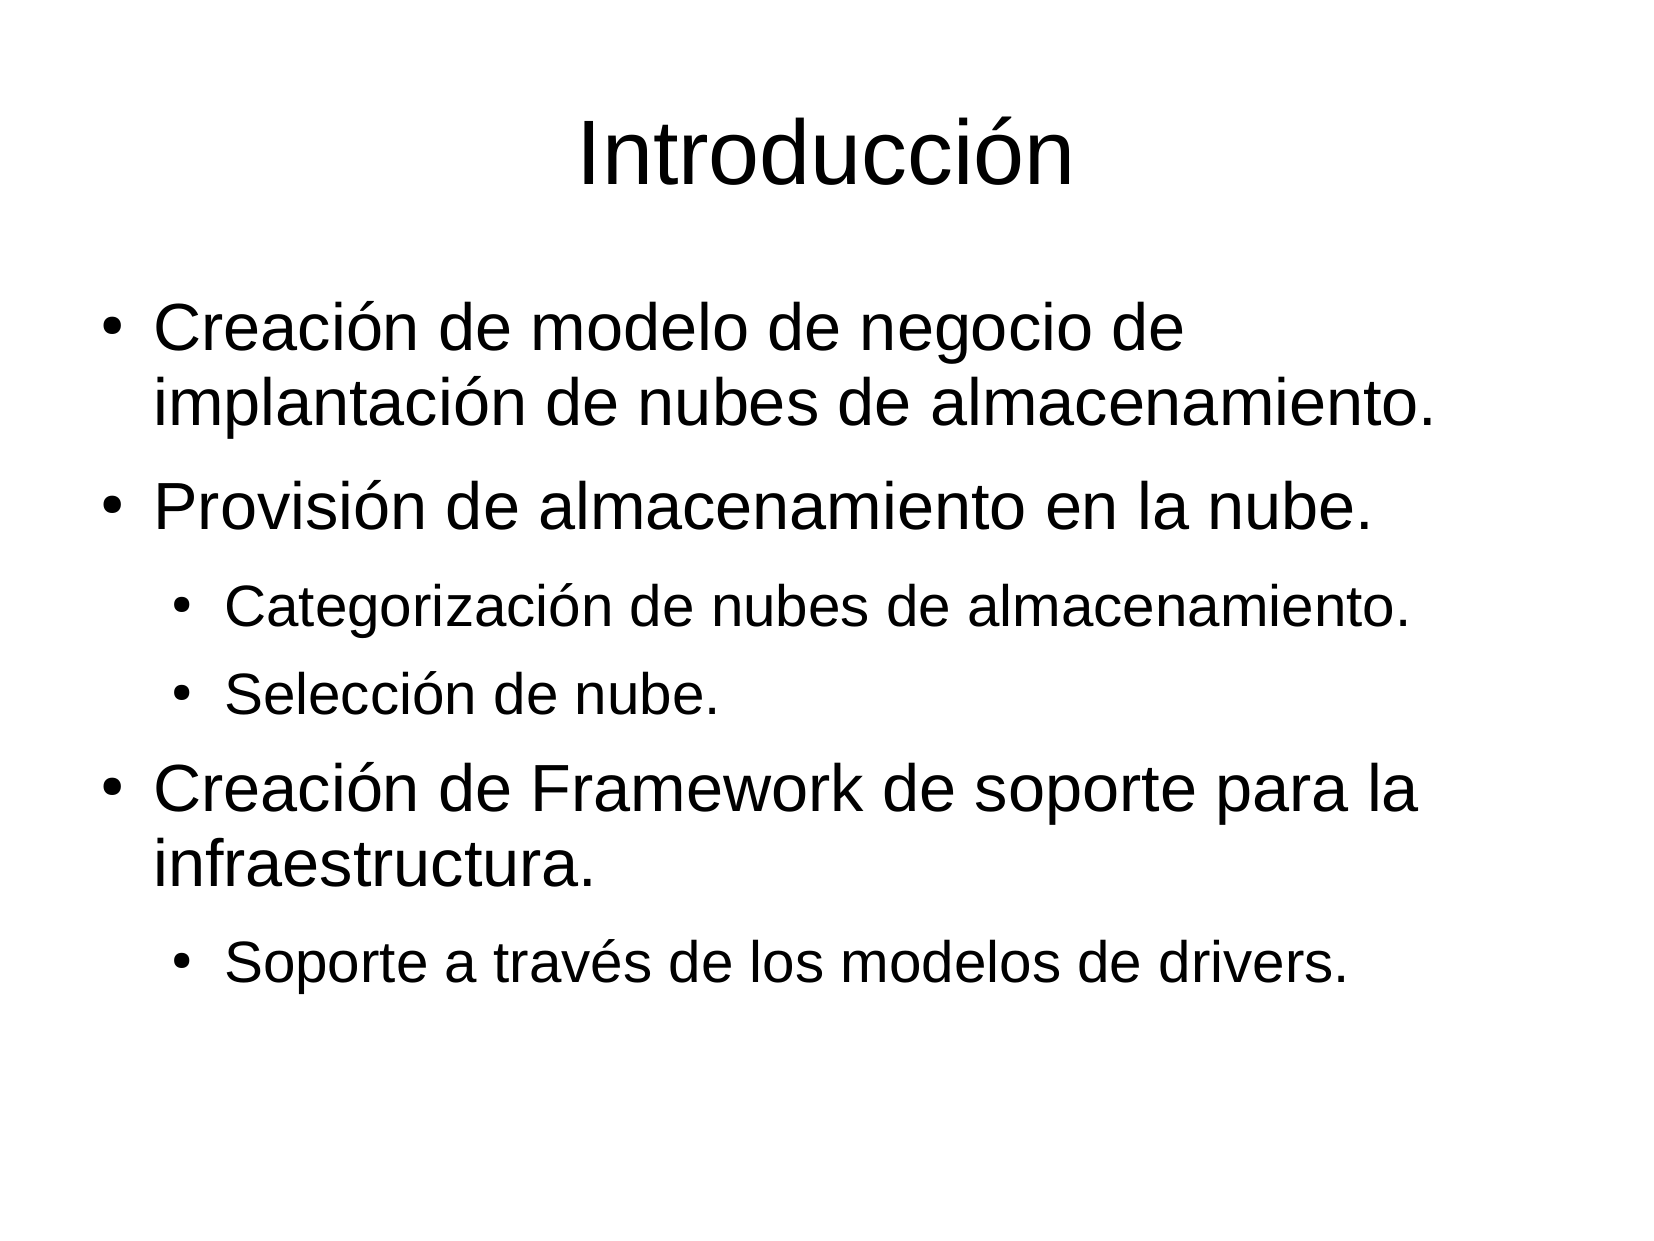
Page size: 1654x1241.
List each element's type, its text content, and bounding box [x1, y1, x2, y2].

list Creación de modelo de negocio de implantación de nubes de almacenamiento. Provisión de almacenamiento en la nube. Categorización de nubes de almacenamiento. Selección de nube. Creación de Framework de soporte para la infraestructura. Soporte a través de los modelos de drivers. [82, 290, 1538, 1010]
title Introducción [82, 49, 1571, 257]
